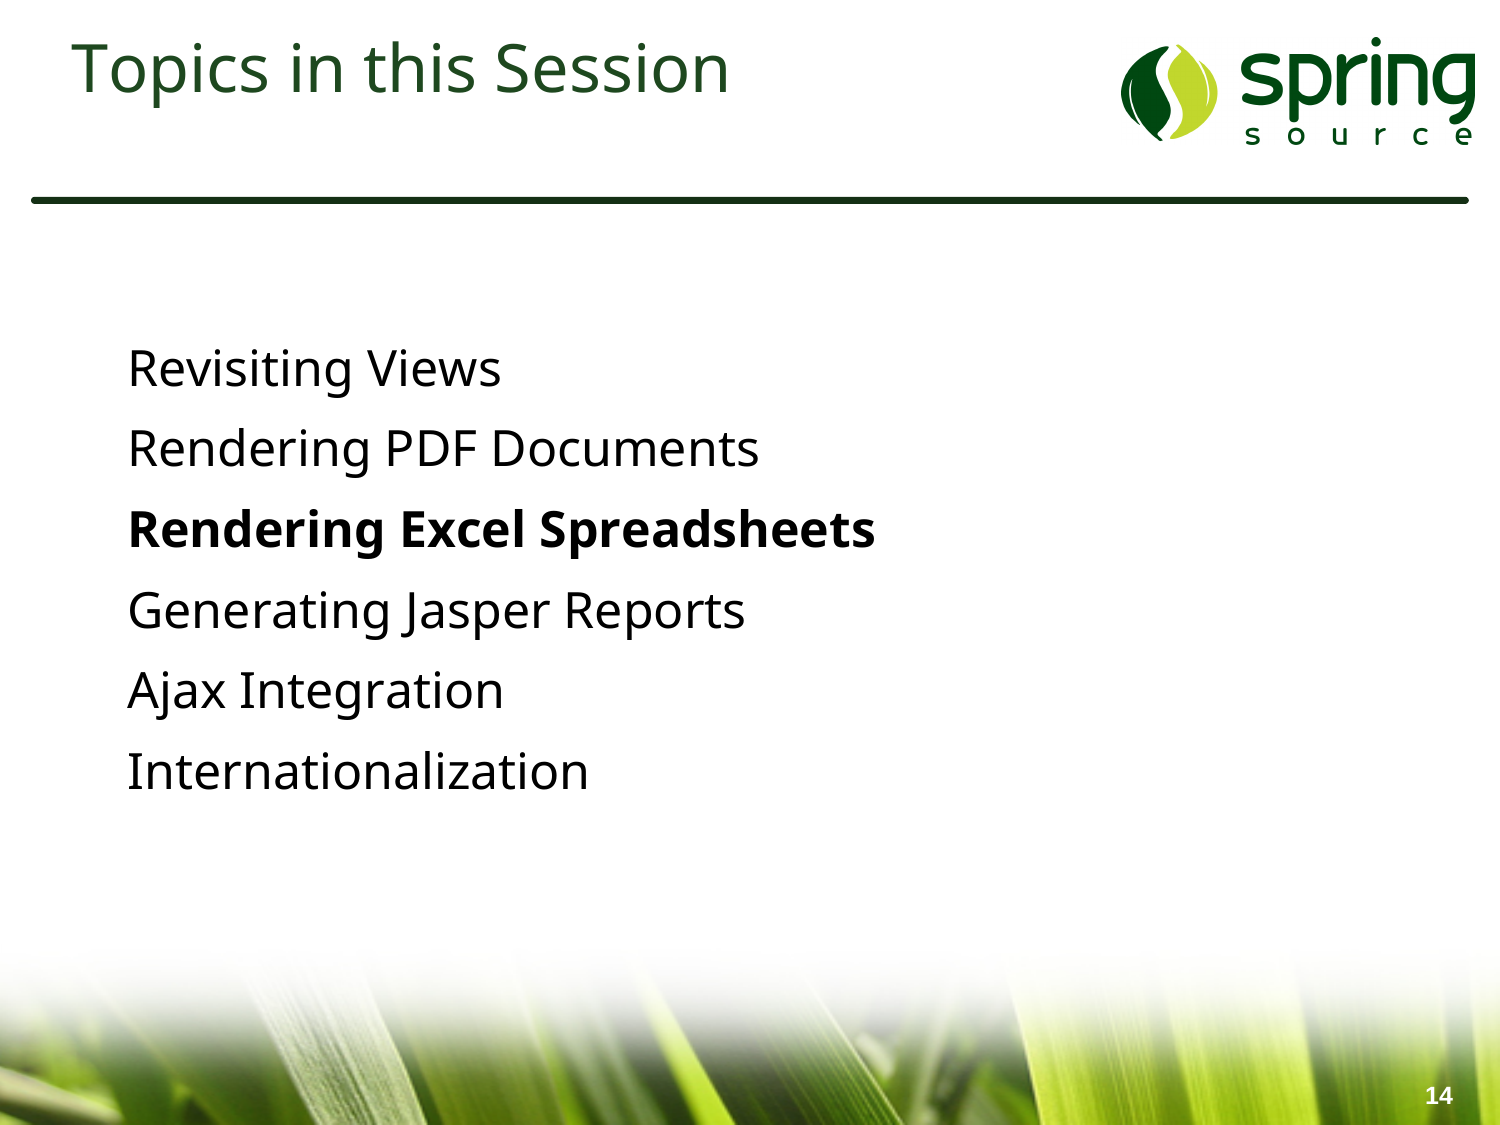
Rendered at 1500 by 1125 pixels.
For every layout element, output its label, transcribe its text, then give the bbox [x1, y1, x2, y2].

list Revisiting Views Rendering PDF Documents Rendering Excel Spreadsheets Generating Jasper Reports Ajax Integration Internationalization [112, 324, 1388, 1005]
picture [1121, 37, 1475, 145]
title Topics in this Session [56, 13, 1089, 177]
picture [0, 944, 1500, 1125]
